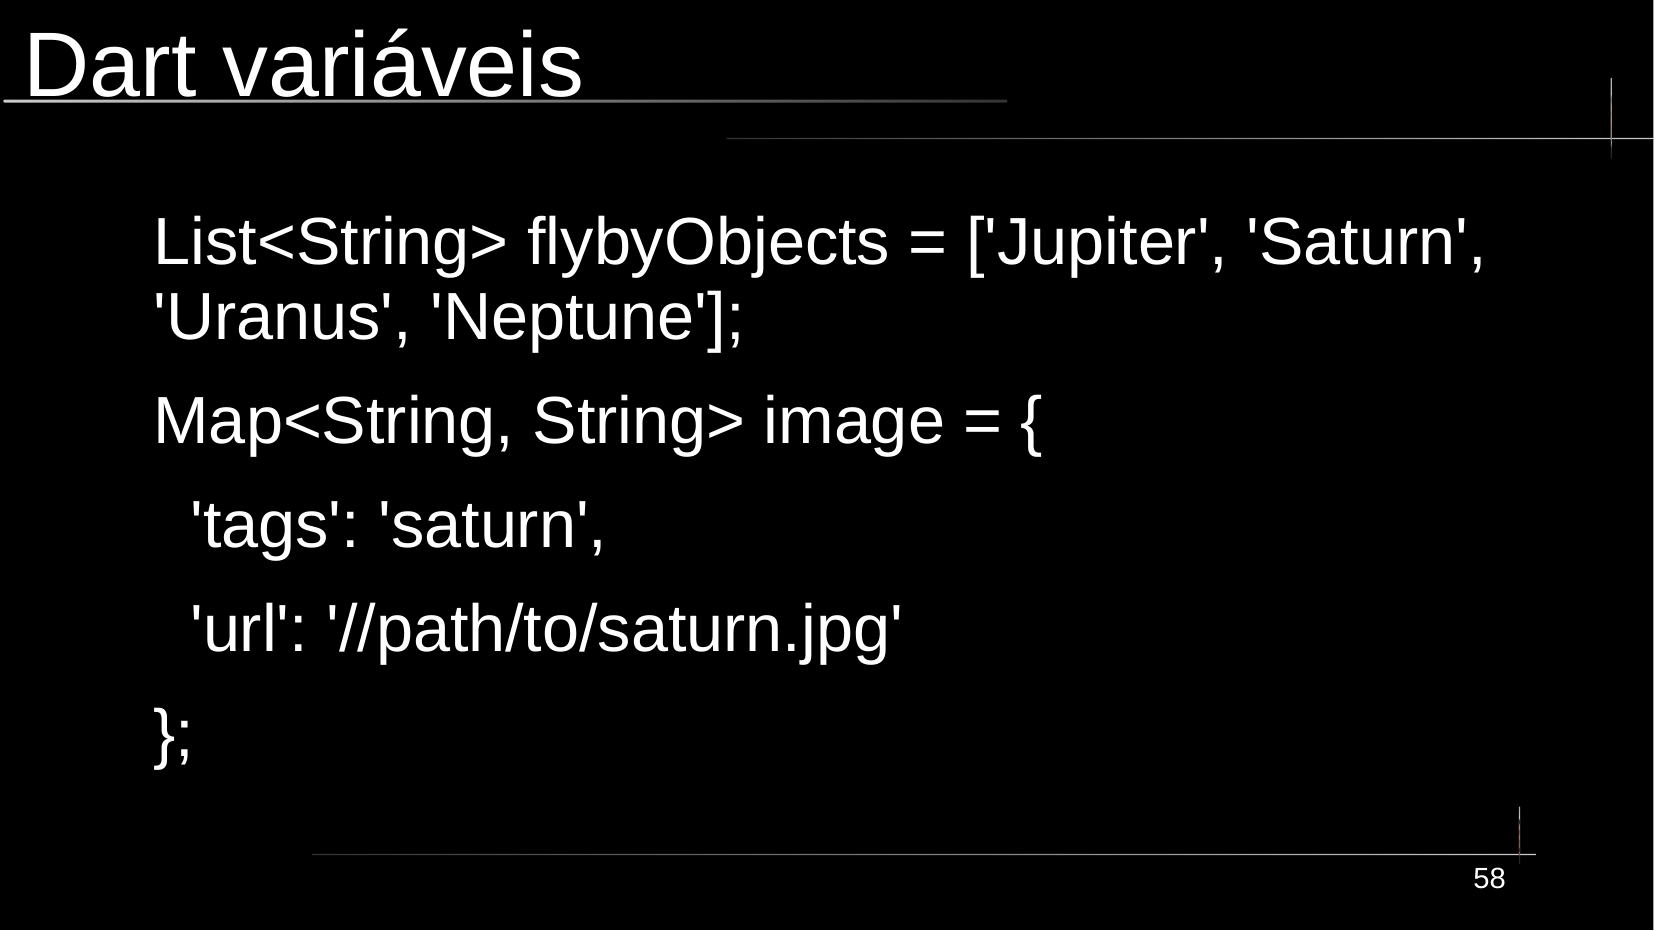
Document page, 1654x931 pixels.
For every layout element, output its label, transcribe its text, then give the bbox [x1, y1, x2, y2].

subtitle List<String> flybyObjects = ['Jupiter', 'Saturn', 'Uranus', 'Neptune']; Map<String, String> image = { 'tags': 'saturn', 'url': '//path/to/saturn.jpg' }; [82, 203, 1571, 771]
title Dart variáveis [23, 11, 1589, 119]
